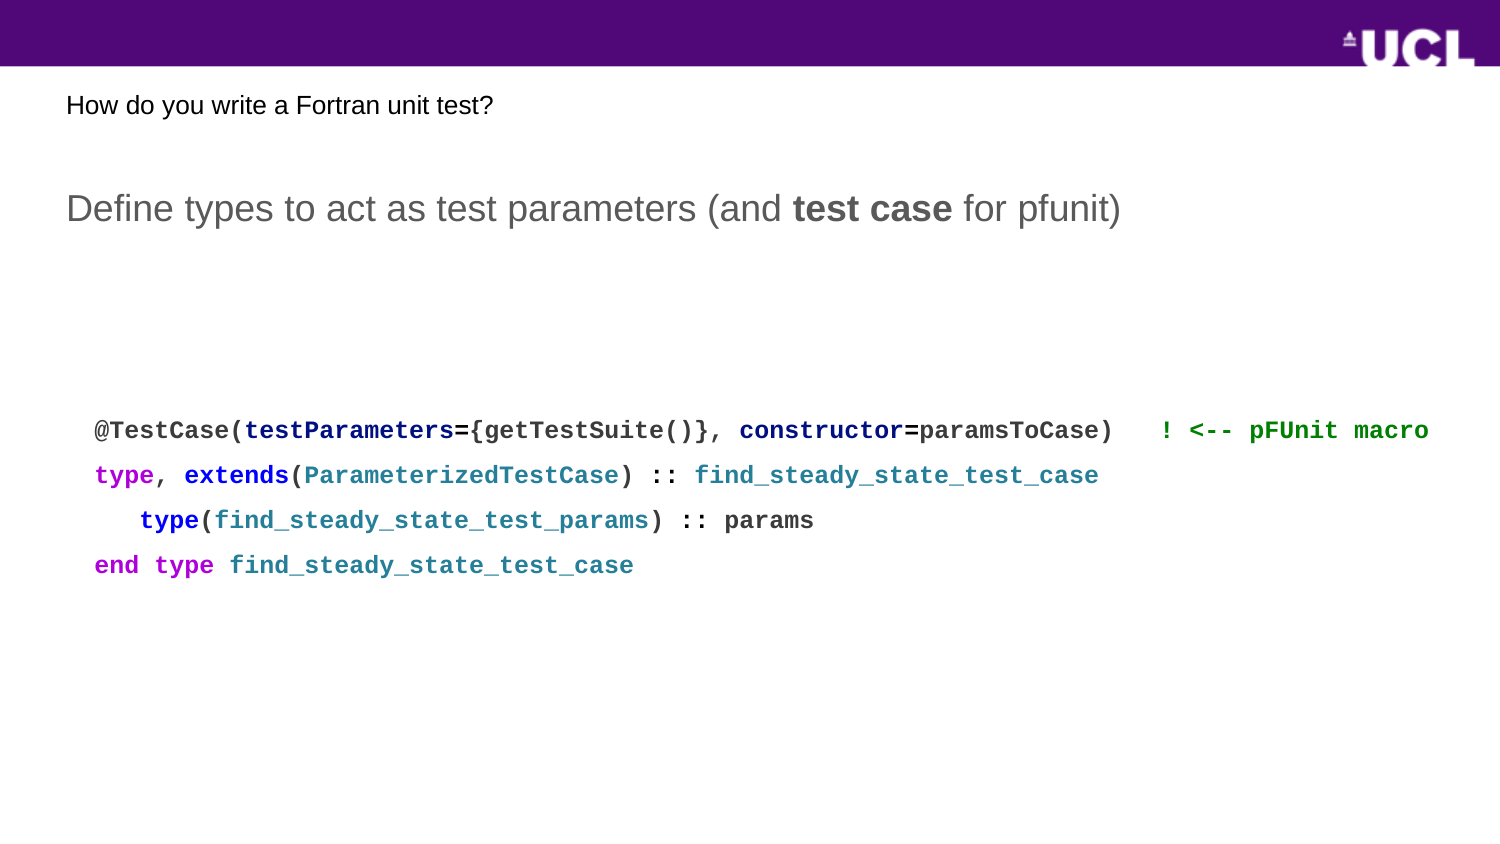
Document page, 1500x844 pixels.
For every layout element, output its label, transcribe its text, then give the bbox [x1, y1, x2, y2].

text_box @TestCase(testParameters={getTestSuite()}, constructor=paramsToCase) ! <-- pFUnit macro type, extends(ParameterizedTestCase) :: find_steady_state_test_case type(find_steady_state_test_params) :: params end type find_steady_state_test_case [79, 255, 1449, 722]
list Define types to act as test parameters (and test case for pfunit) [51, 162, 1449, 249]
picture [0, 0, 1500, 844]
title How do you write a Fortran unit test? [51, 72, 1449, 162]
